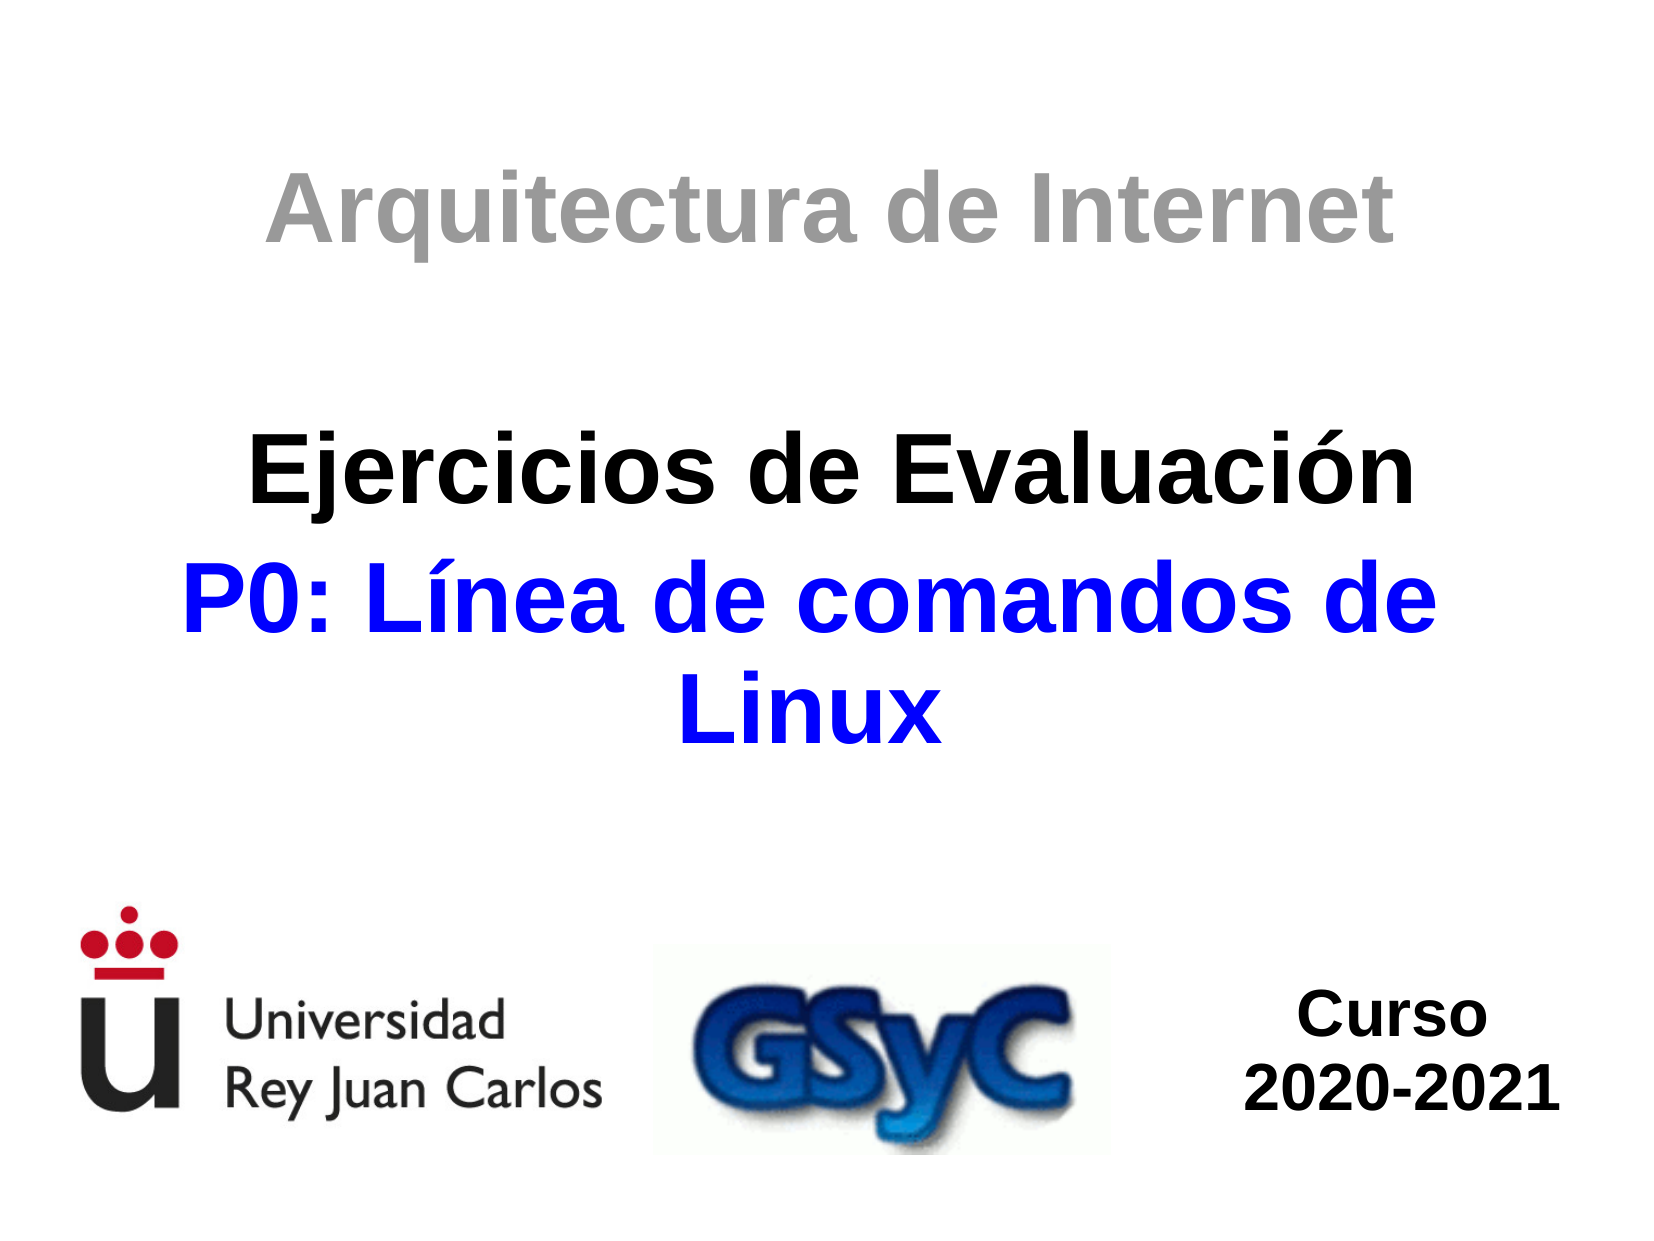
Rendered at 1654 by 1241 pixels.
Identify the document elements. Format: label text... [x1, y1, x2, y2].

picture [46, 884, 631, 1141]
title Curso 2020-2021 [1200, 975, 1606, 1126]
title Arquitectura de Internet [144, 39, 1516, 376]
title Ejercicios de Evaluación [225, 413, 1441, 526]
picture [653, 944, 1111, 1156]
title P0: Línea de comandos de Linux [135, 541, 1486, 766]
